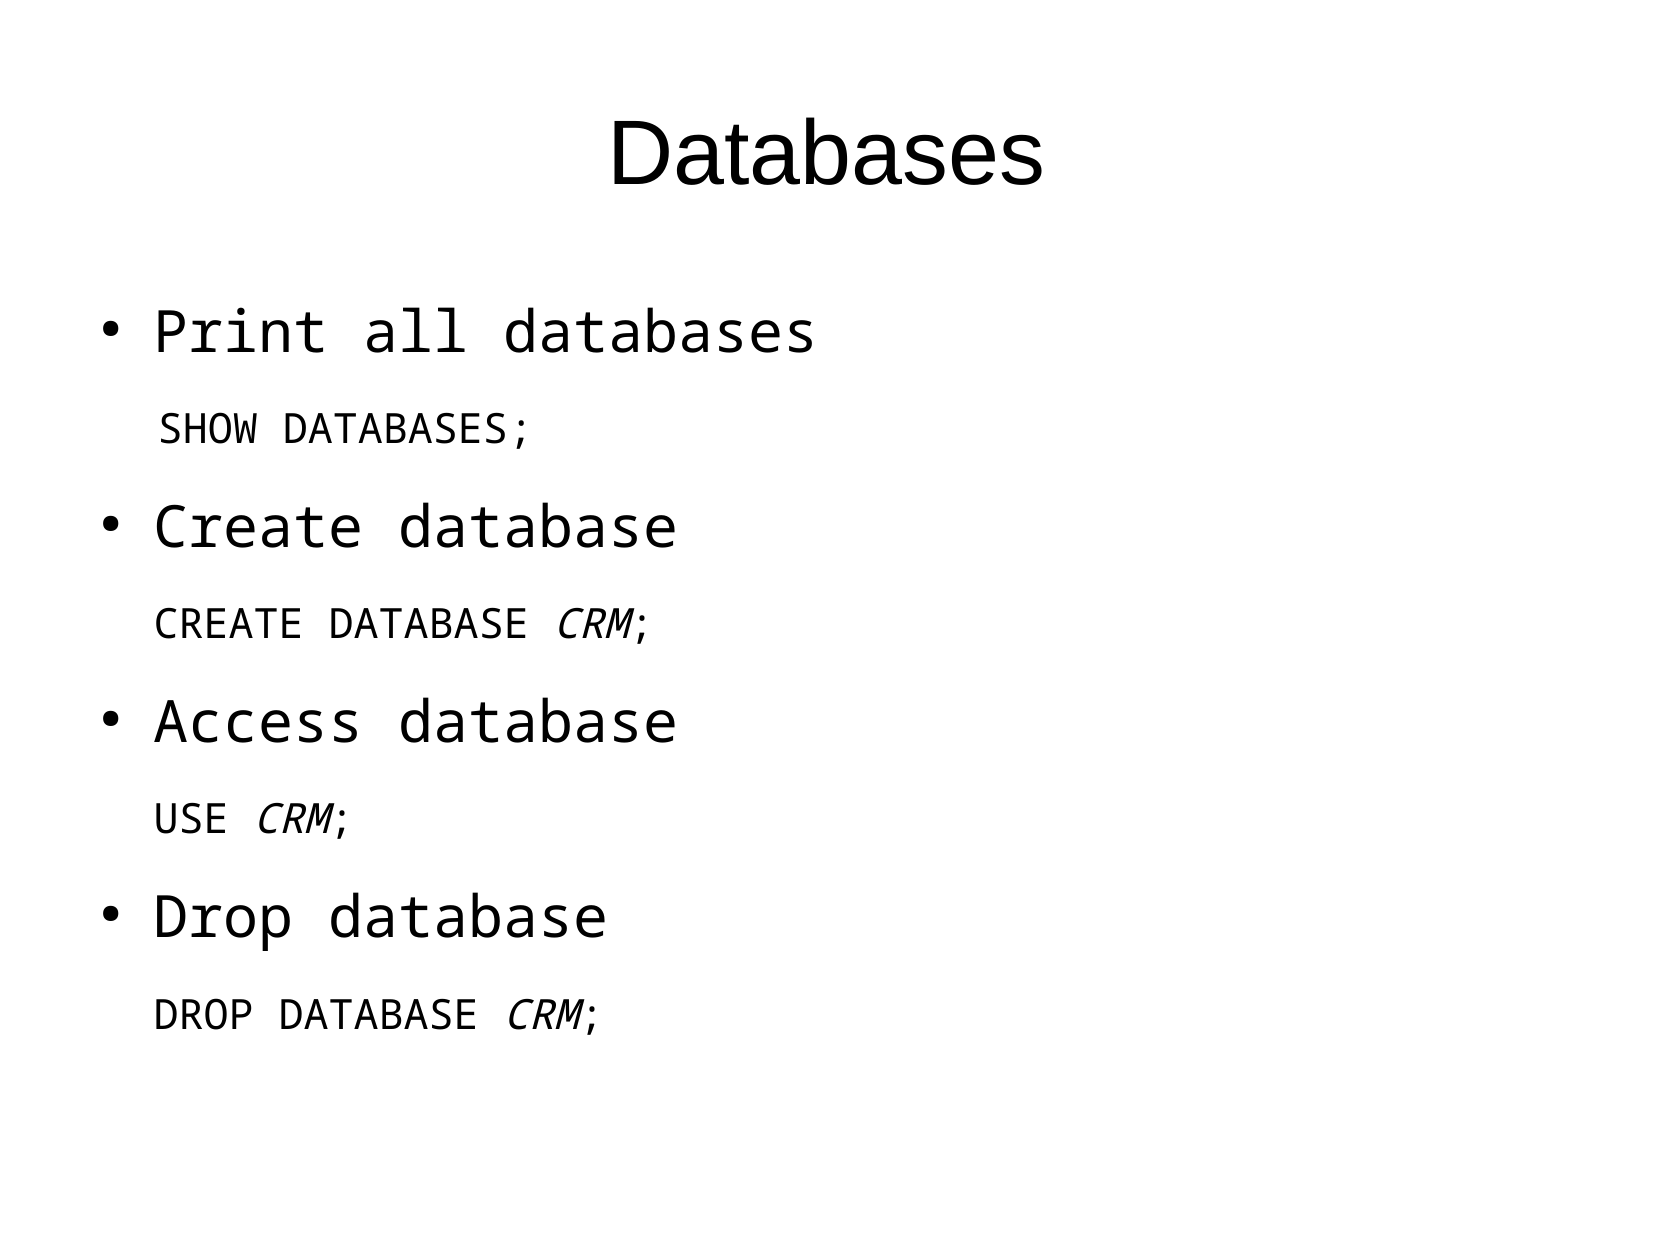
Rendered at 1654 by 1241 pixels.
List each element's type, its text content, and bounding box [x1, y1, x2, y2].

title Databases [82, 49, 1571, 257]
list Print all databases SHOW DATABASES; Create database CREATE DATABASE CRM; Access database USE CRM; Drop database DROP DATABASE CRM; [82, 290, 1571, 1134]
